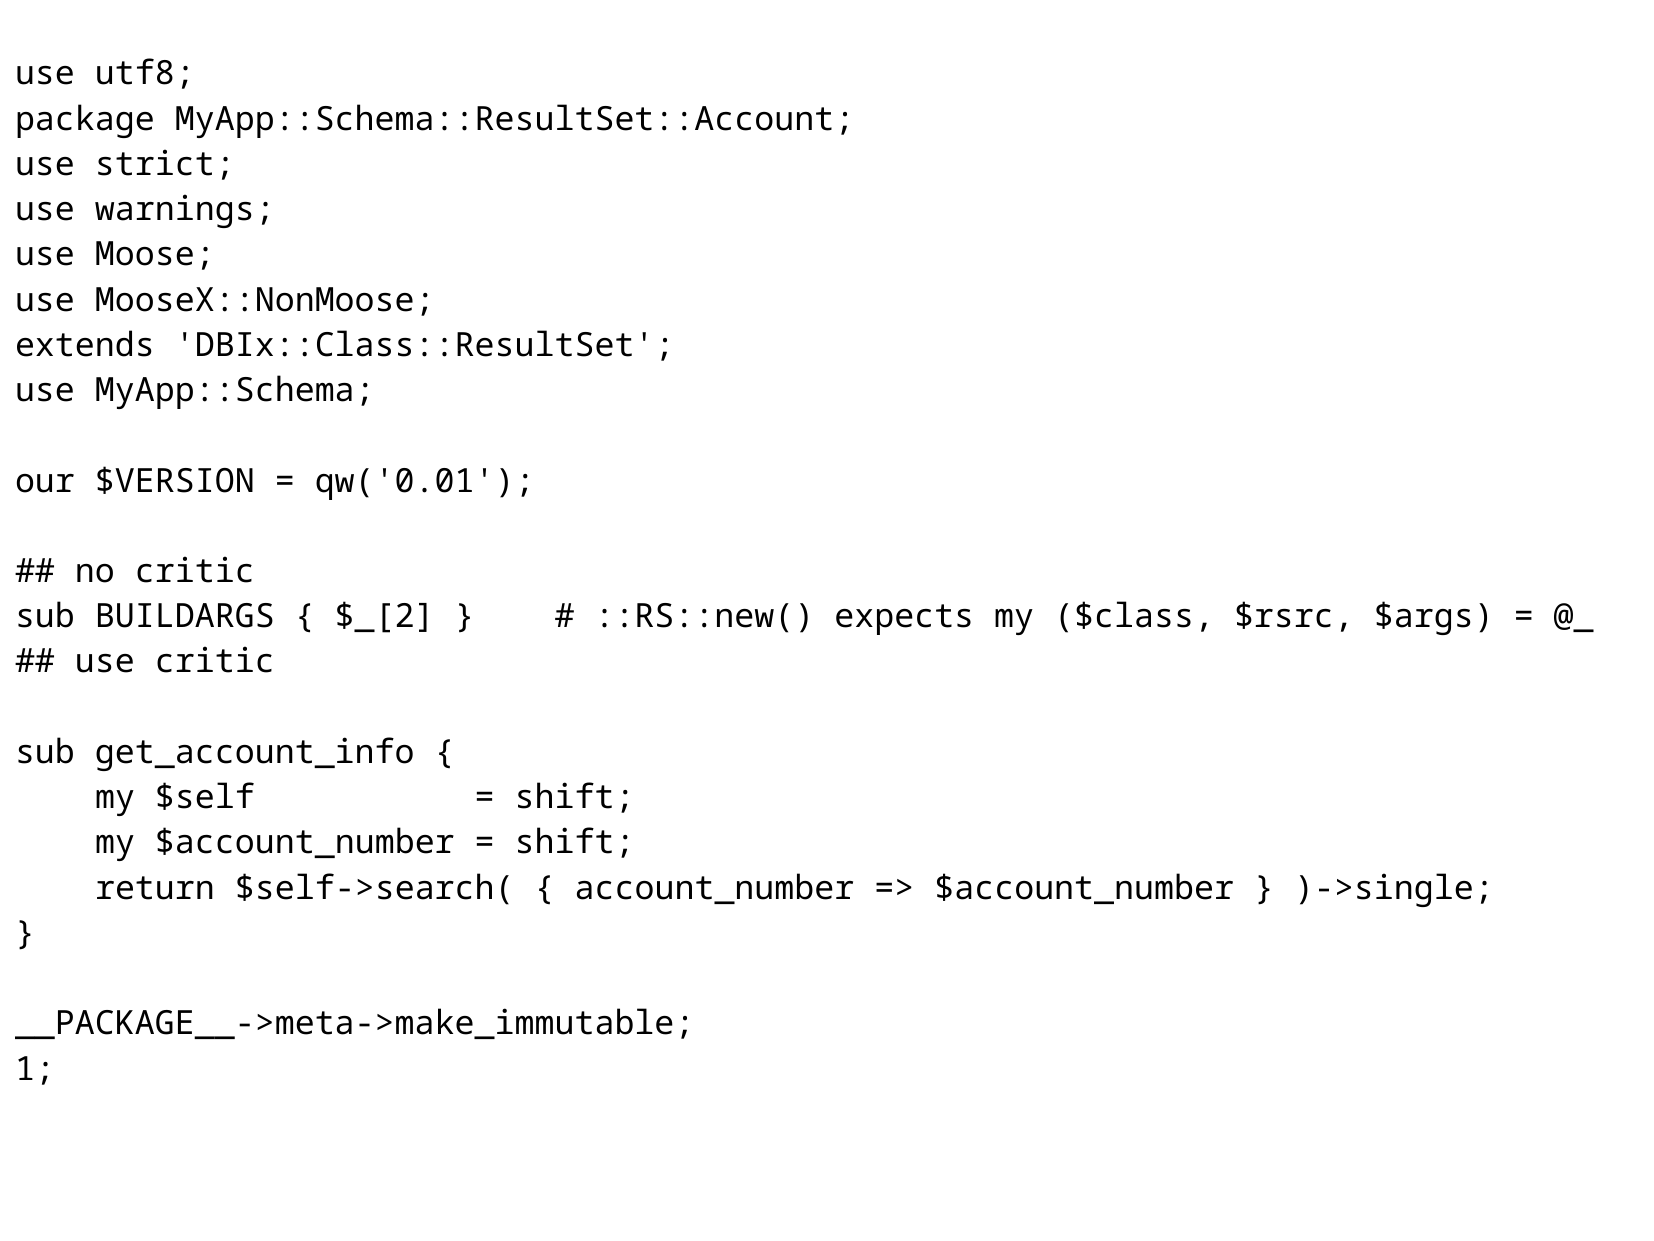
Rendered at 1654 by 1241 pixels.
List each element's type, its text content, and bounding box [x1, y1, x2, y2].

subtitle use utf8; package MyApp::Schema::ResultSet::Account; use strict; use warnings; use Moose; use MooseX::NonMoose; extends 'DBIx::Class::ResultSet'; use MyApp::Schema; our $VERSION = qw('0.01'); ## no critic sub BUILDARGS { $_[2] } # ::RS::new() expects my ($class, $rsrc, $args) = @_ ## use critic sub get_account_info { my $self = shift; my $account_number = shift; return $self->search( { account_number => $account_number } )->single; } __PACKAGE__->meta->make_immutable; 1; [15, 49, 1606, 1119]
